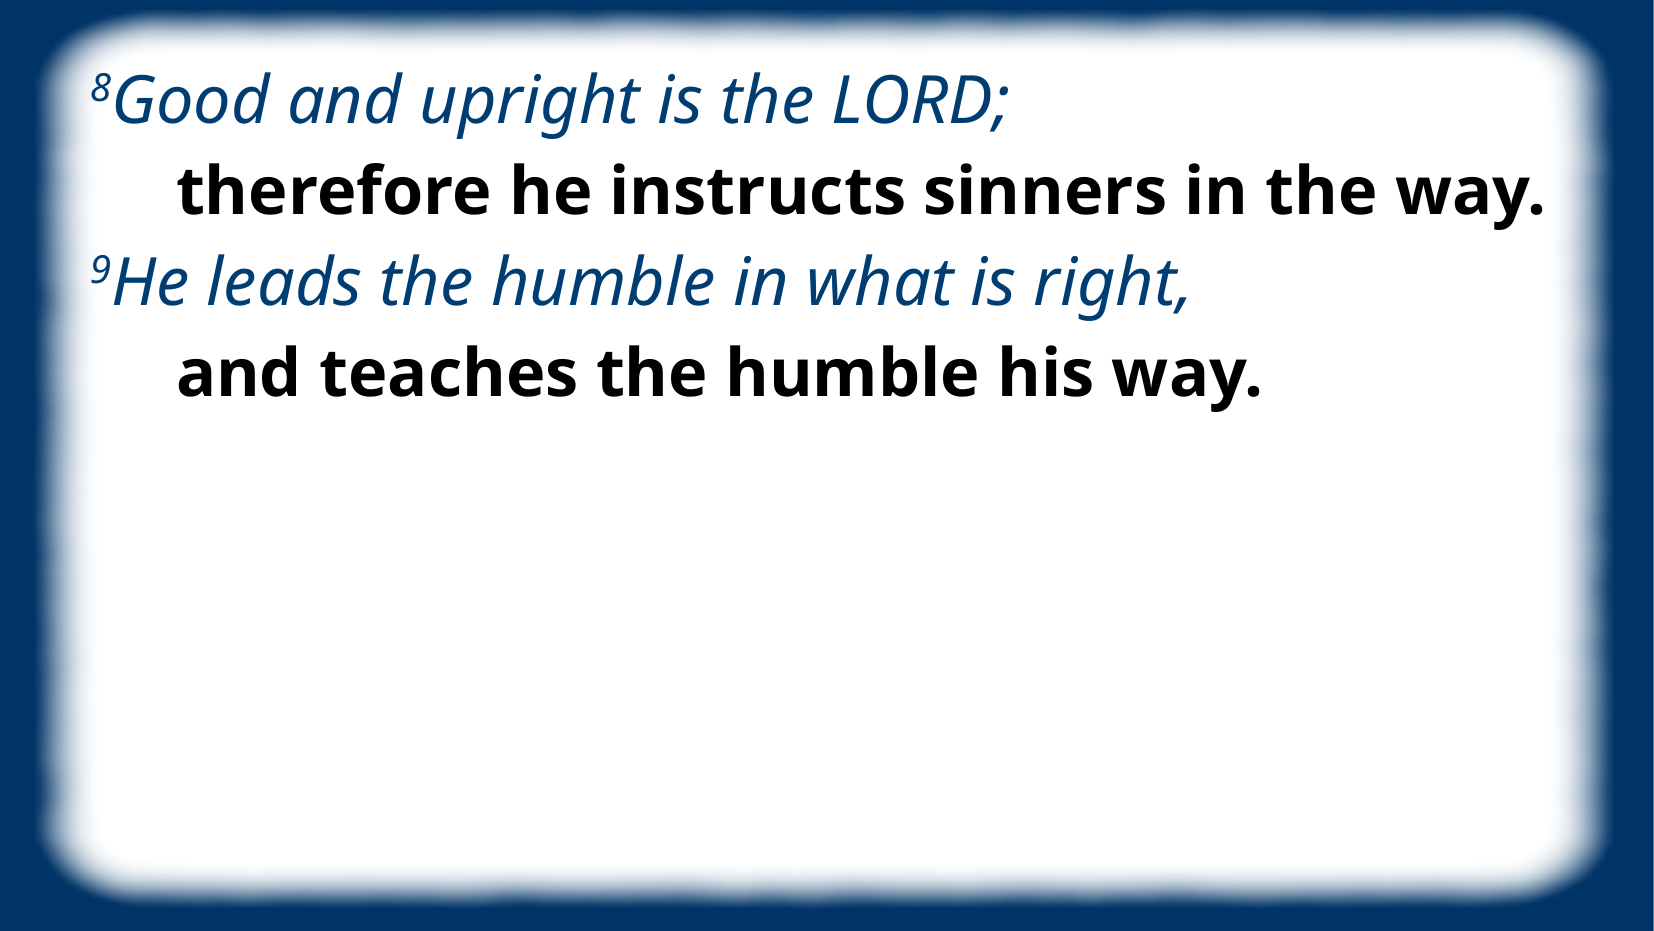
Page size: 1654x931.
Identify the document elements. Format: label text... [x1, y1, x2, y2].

text_box 8Good and upright is the LORD; therefore he instructs sinners in the way. 9He leads the humble in what is right, and teaches the humble his way. [75, 45, 1576, 436]
picture [0, 0, 1654, 931]
